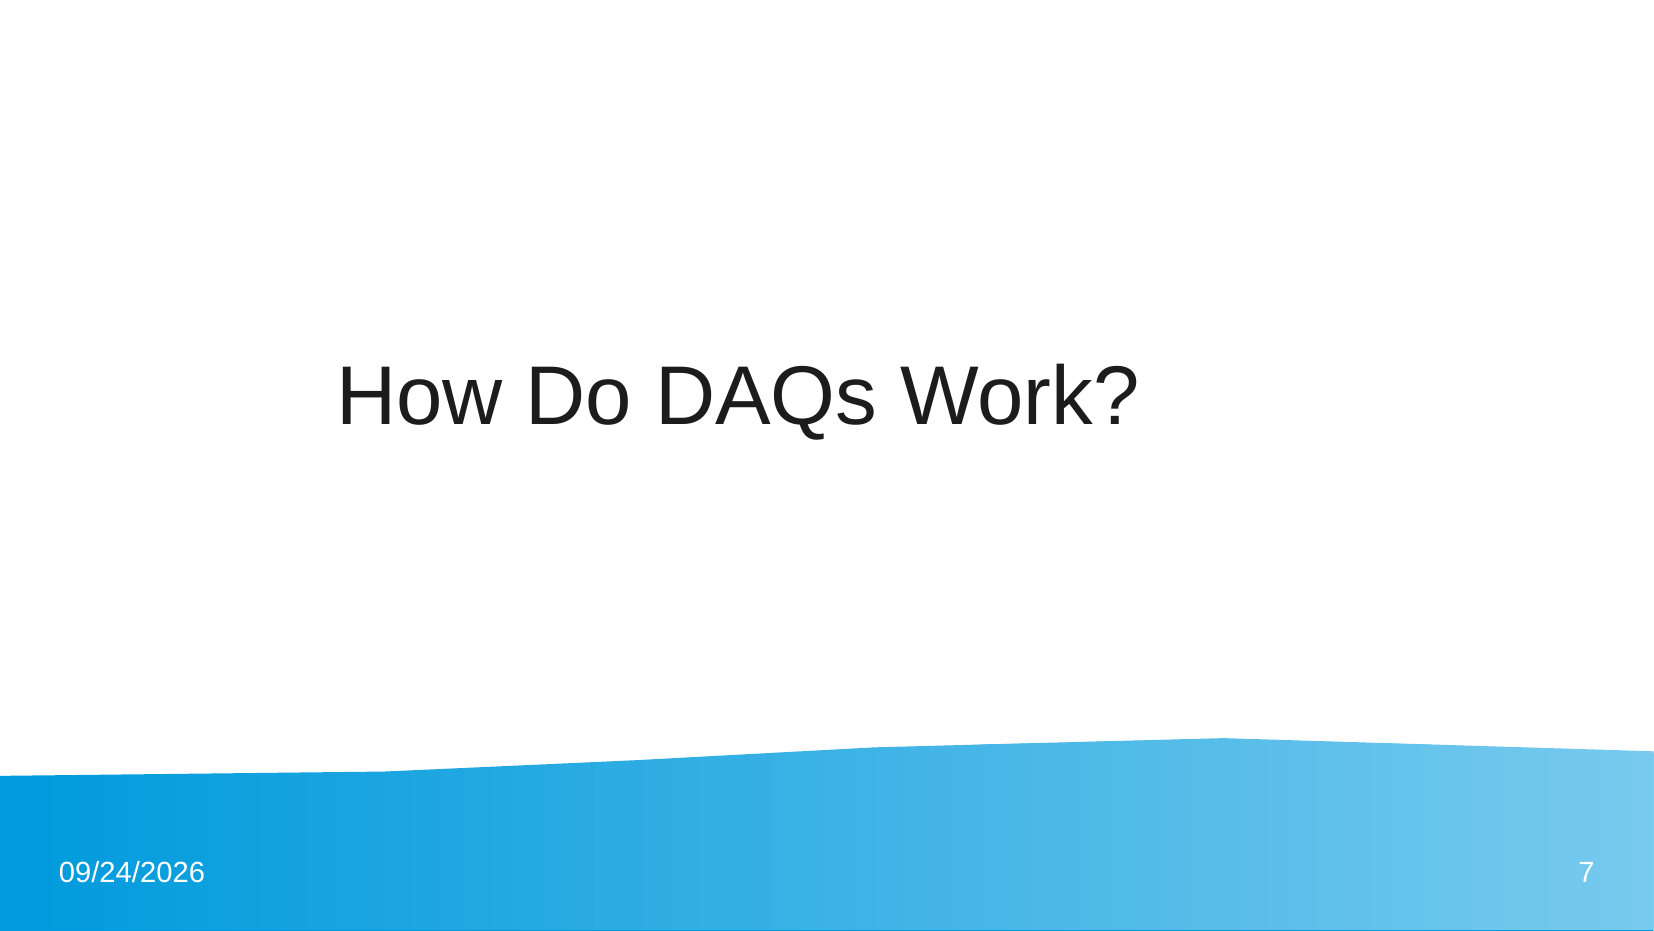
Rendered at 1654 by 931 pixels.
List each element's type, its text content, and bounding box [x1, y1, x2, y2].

title How Do DAQs Work​? [0, 265, 1477, 526]
